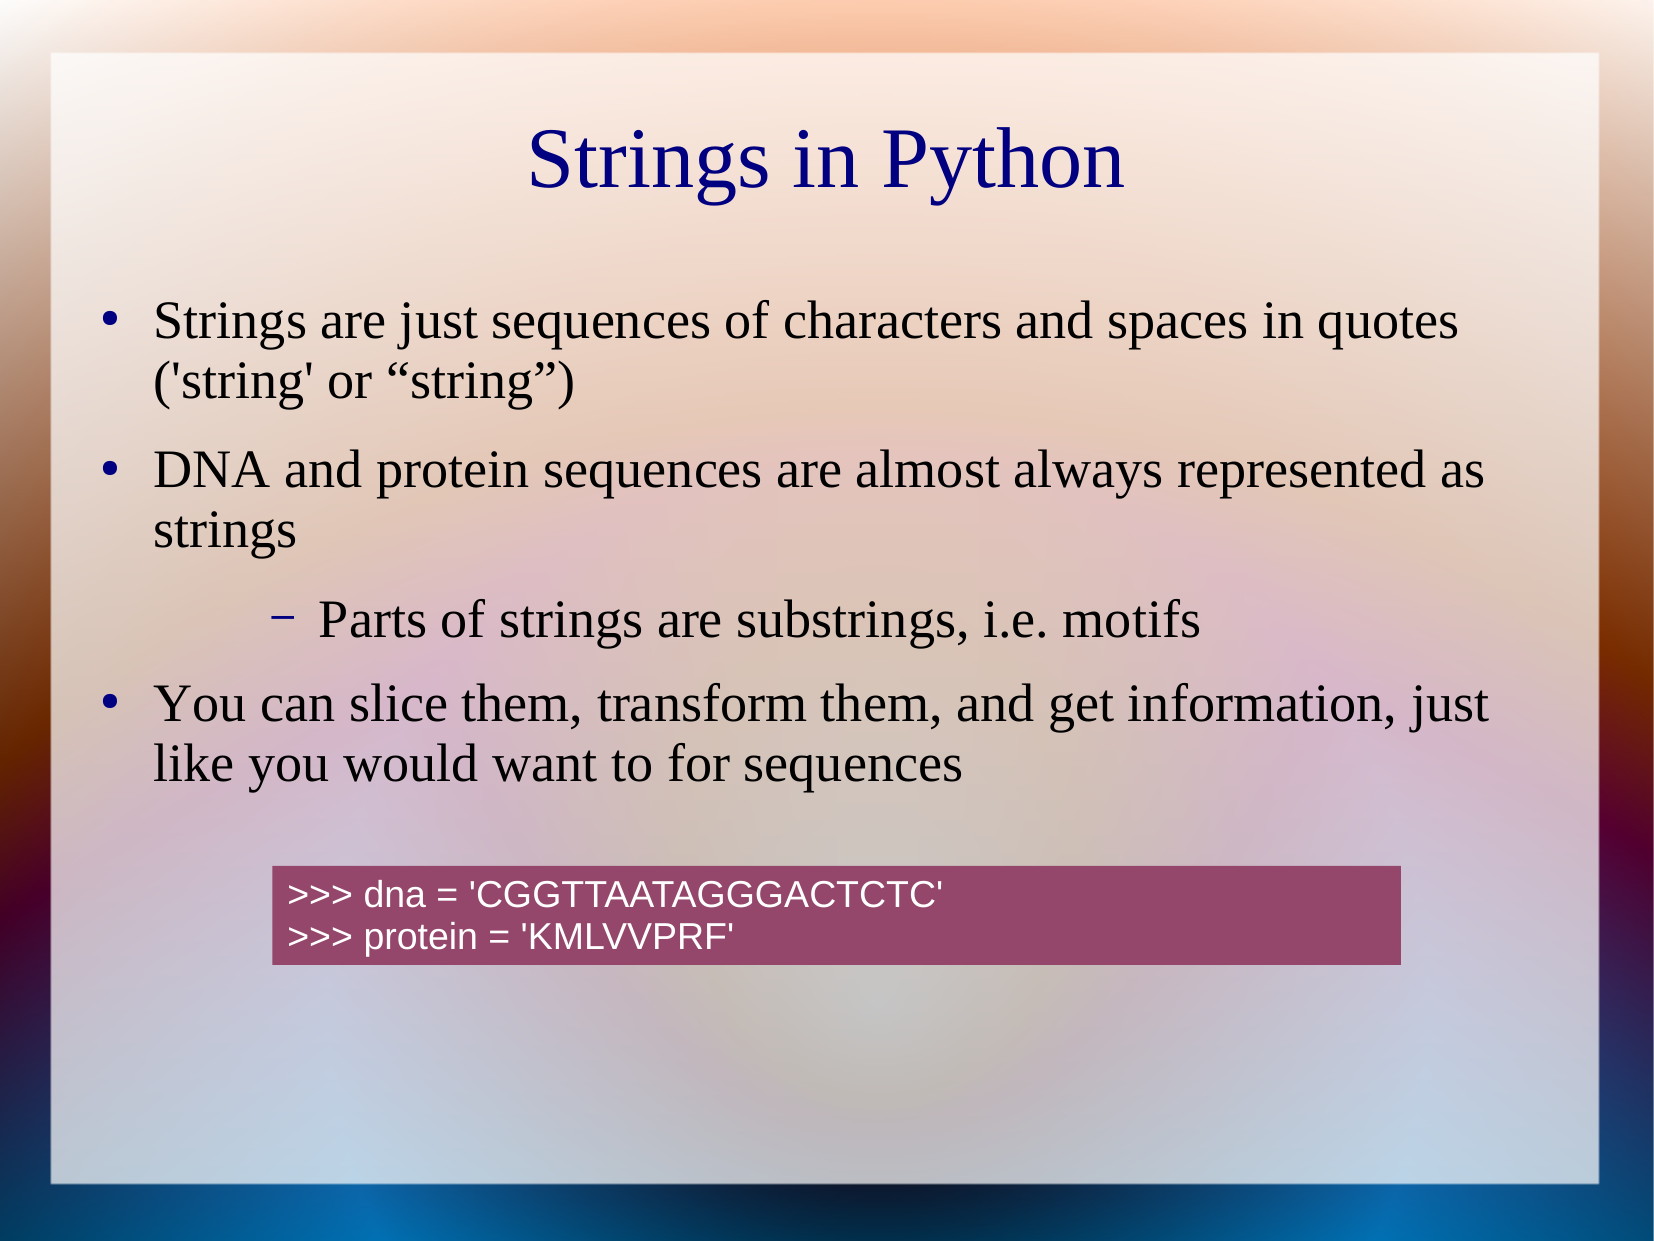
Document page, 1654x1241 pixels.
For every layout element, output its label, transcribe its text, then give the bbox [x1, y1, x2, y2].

text_box >>> dna = 'CGGTTAATAGGGACTCTC' >>> protein = 'KMLVVPRF' [272, 865, 1401, 965]
list Strings are just sequences of characters and spaces in quotes ('string' or “string”) DNA and protein sequences are almost always represented as strings Parts of strings are substrings, i.e. motifs You can slice them, transform them, and get information, just like you would want to for sequences [82, 290, 1571, 826]
title Strings in Python [82, 55, 1571, 263]
picture [0, 0, 1654, 1241]
